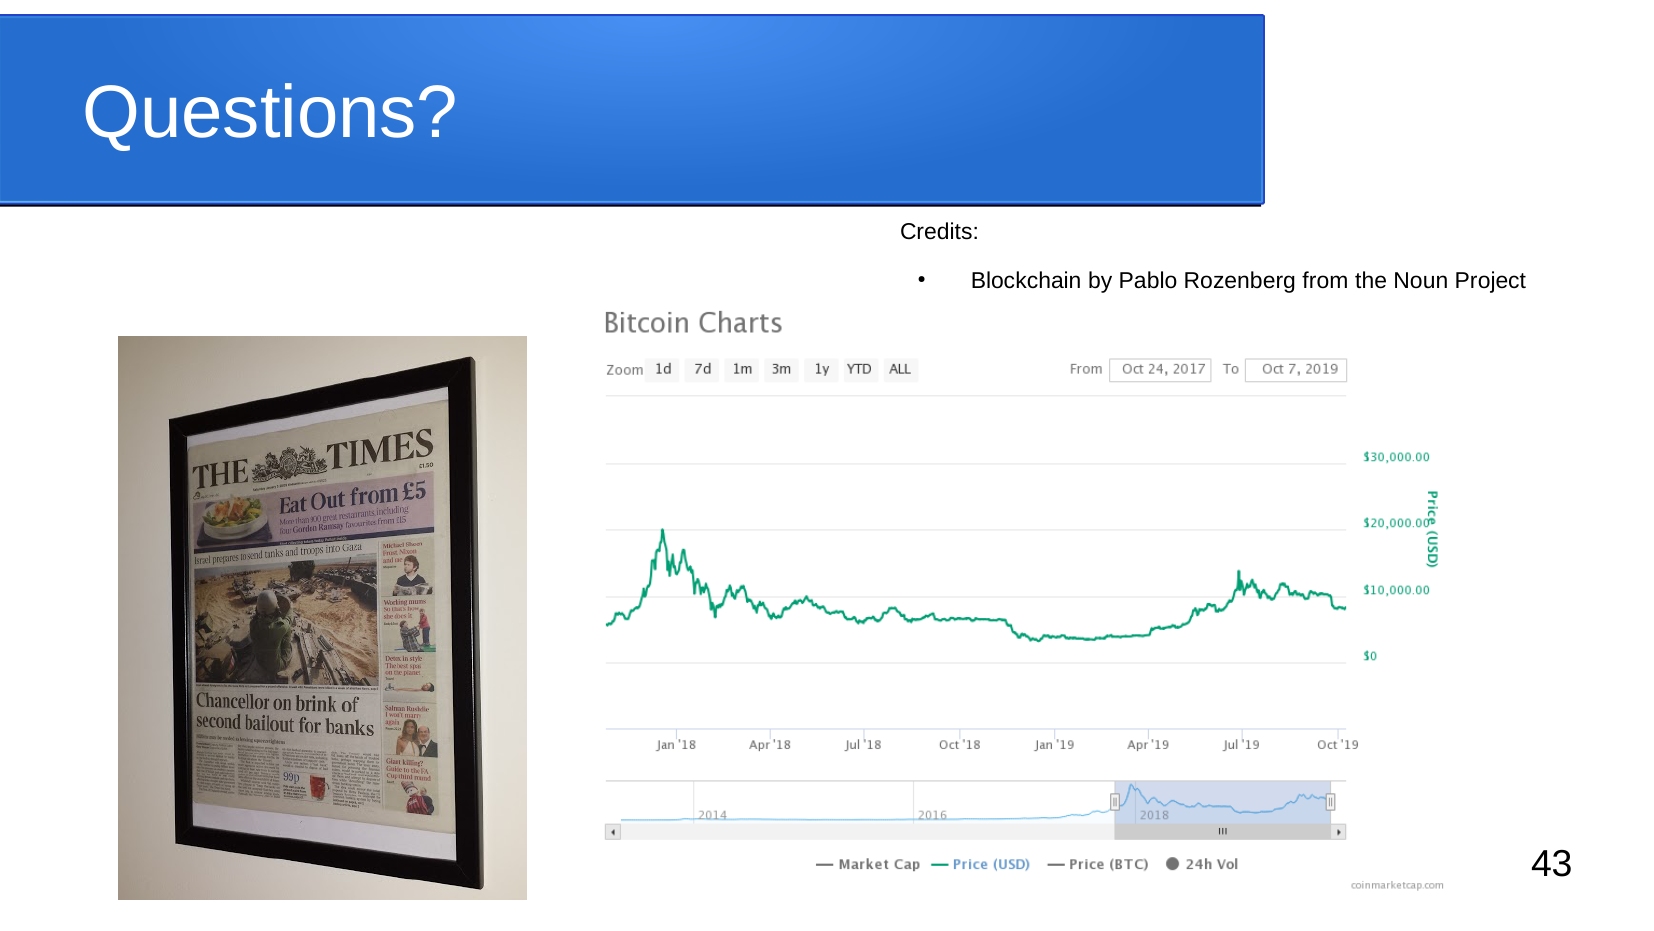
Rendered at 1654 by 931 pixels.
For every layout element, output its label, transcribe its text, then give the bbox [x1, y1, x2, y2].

title Questions? [82, 35, 1235, 189]
picture [118, 336, 527, 901]
list Credits: Blockchain by Pablo Rozenberg from the Noun Project [900, 218, 1571, 355]
picture [593, 299, 1455, 894]
